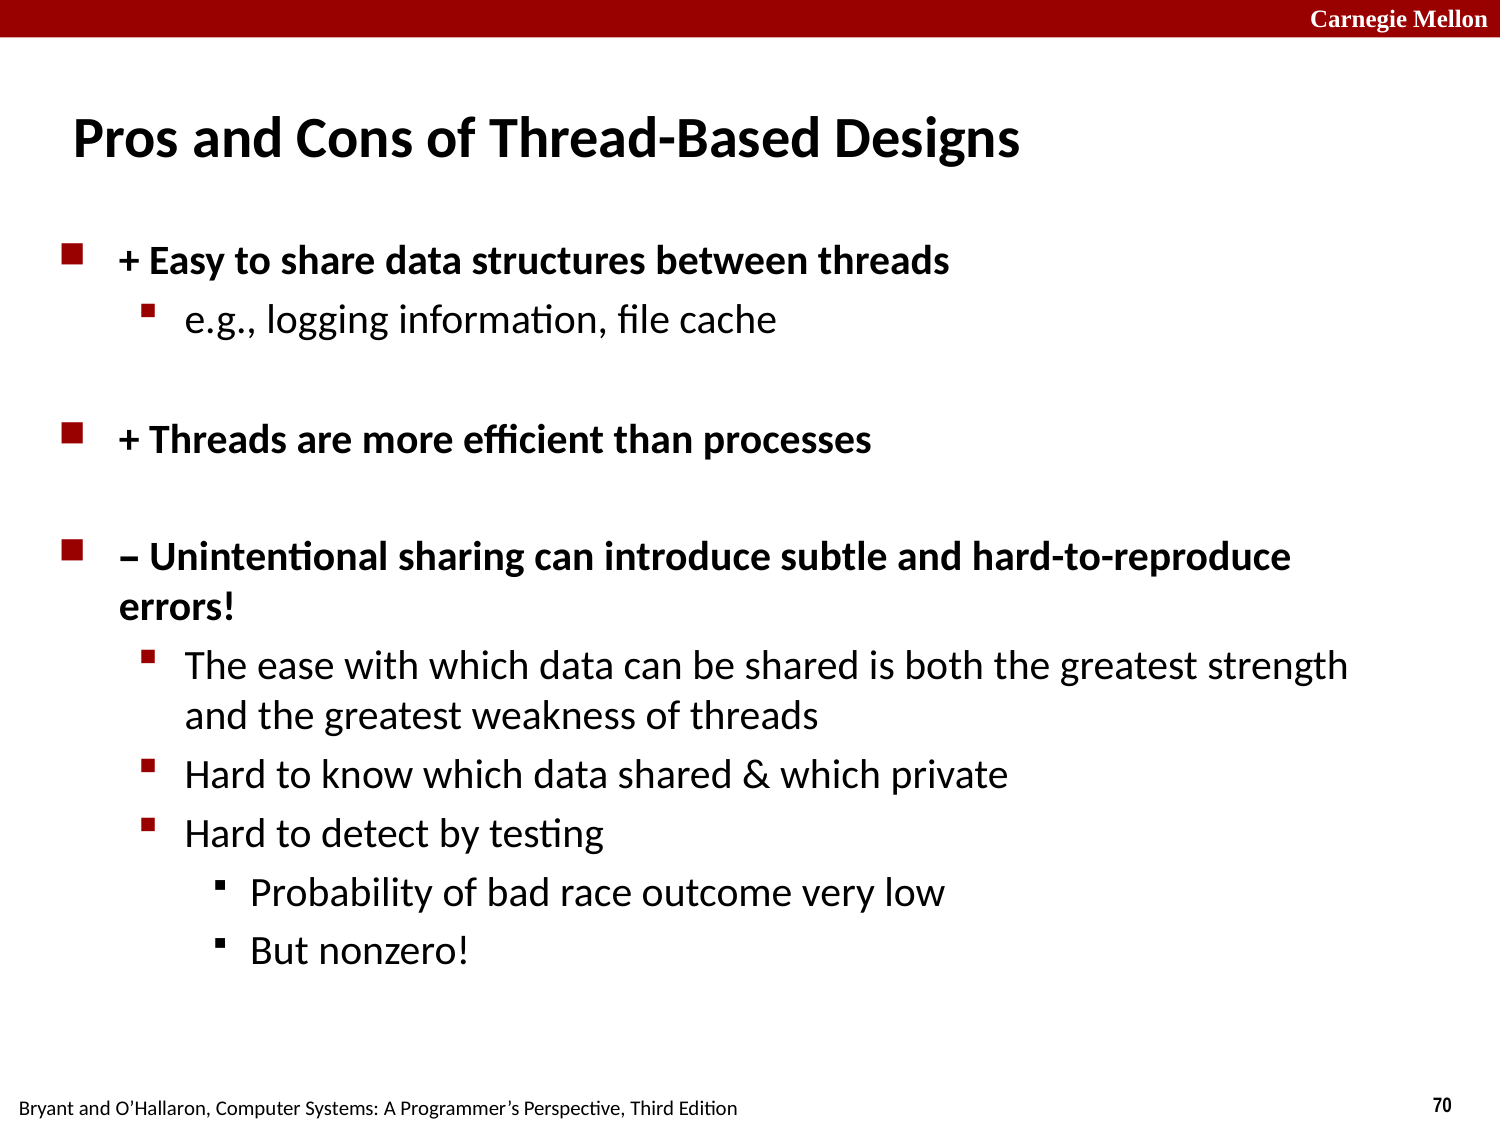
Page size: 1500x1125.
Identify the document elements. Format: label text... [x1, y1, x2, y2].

list + Easy to share data structures between threads e.g., logging information, file cache + Threads are more efficient than processes – Unintentional sharing can introduce subtle and hard-to-reproduce errors! The ease with which data can be shared is both the greatest strength and the greatest weakness of threads Hard to know which data shared & which private Hard to detect by testing Probability of bad race outcome very low But nonzero! [47, 224, 1411, 1082]
title Pros and Cons of Thread-Based Designs [58, 71, 1350, 197]
